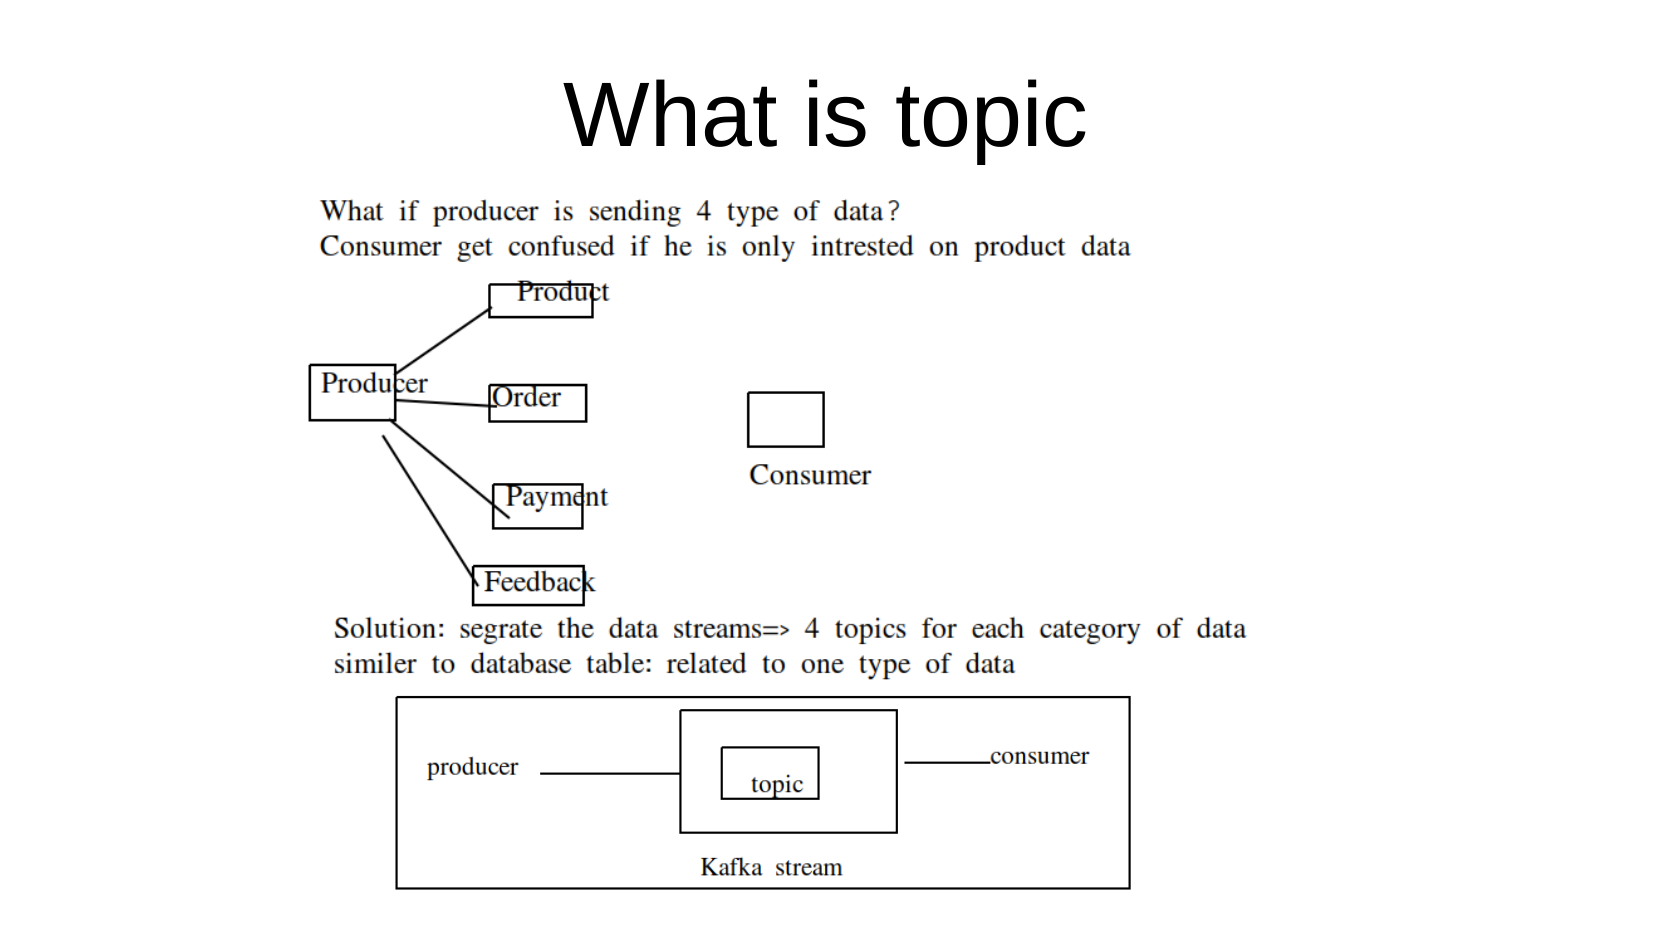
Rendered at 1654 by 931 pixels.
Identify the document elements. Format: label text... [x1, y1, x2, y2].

picture [271, 184, 1276, 894]
title What is topic [82, 37, 1571, 193]
